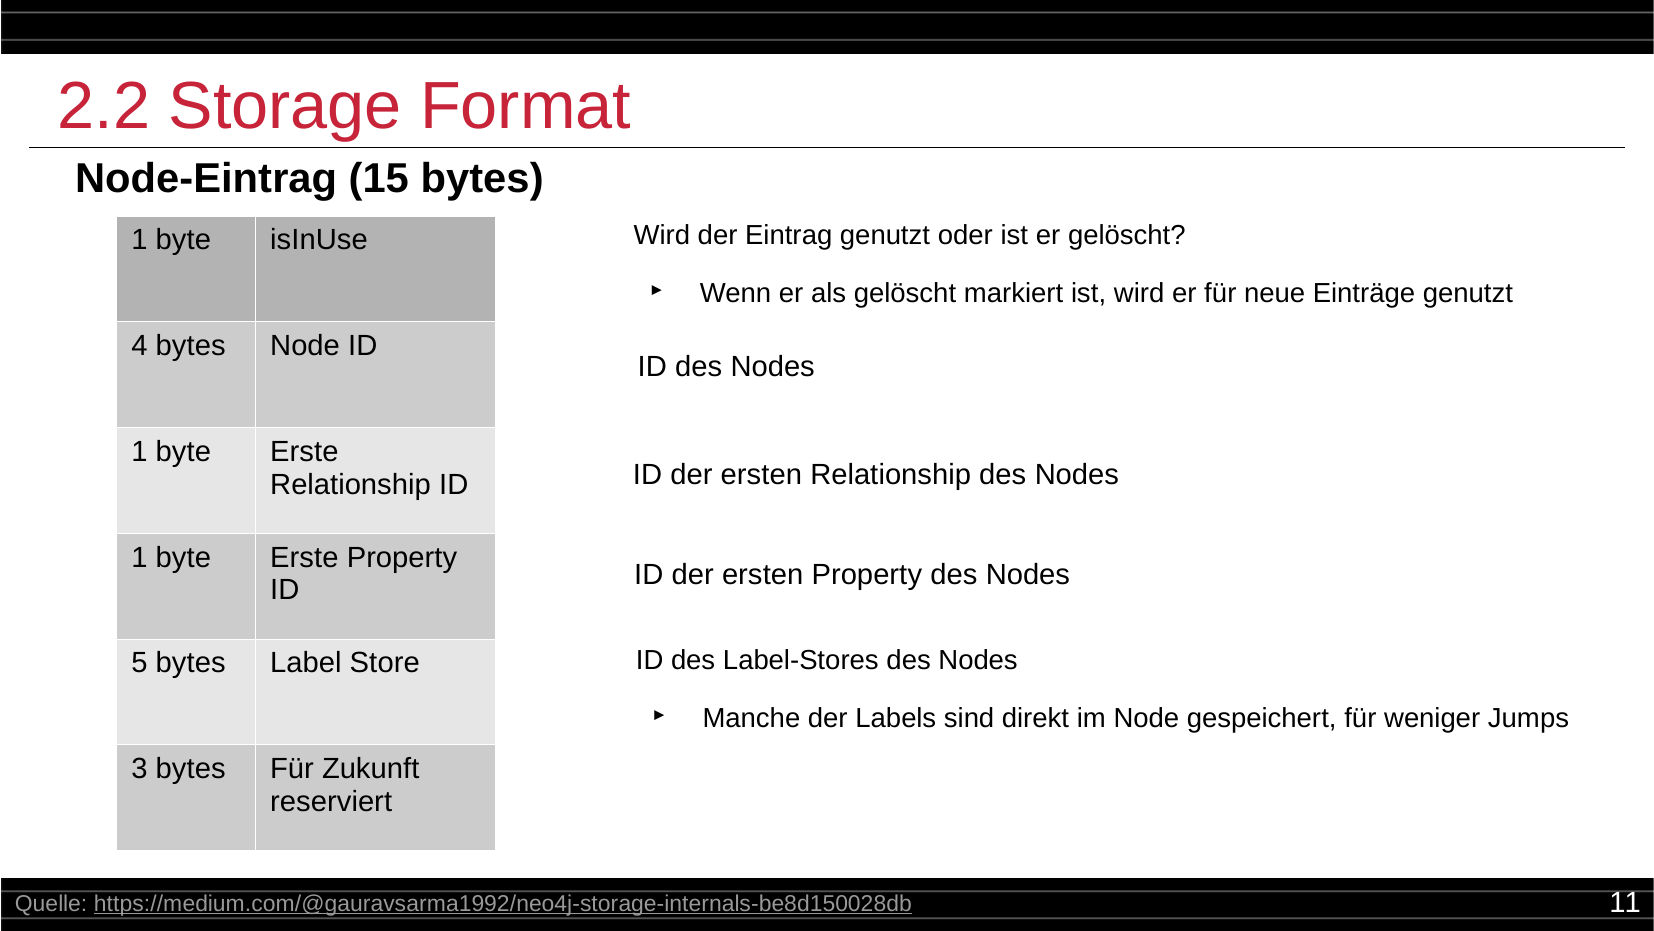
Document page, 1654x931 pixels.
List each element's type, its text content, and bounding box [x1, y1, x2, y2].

table_cell 1 byte [117, 534, 255, 639]
picture [1, 878, 1654, 931]
table_cell 5 bytes [117, 640, 255, 744]
table_header 1 byte [117, 217, 255, 321]
text_box Node-Eintrag (15 bytes) [36, 147, 583, 210]
table_cell 4 bytes [117, 322, 255, 427]
table_cell 3 bytes [117, 745, 255, 850]
table_header isInUse [256, 217, 495, 321]
list Wird der Eintrag genutzt oder ist er gelöscht? Wenn er als gelöscht markiert ist, wird er für neue Einträge genutzt [566, 219, 1575, 311]
text_box Quelle: https://medium.com/@gauravsarma1992/neo4j-storage-internals-be8d150028db [0, 883, 1329, 931]
list ID der ersten Relationship des Nodes [562, 457, 1570, 510]
table_cell 1 byte [117, 428, 255, 533]
title 2.2 Storage Format [57, 63, 1547, 147]
table_cell Erste Property ID [256, 534, 495, 639]
list ID des Nodes [566, 349, 1575, 403]
table_cell Node ID [256, 322, 495, 427]
picture [1, 0, 1654, 54]
table_cell Erste Relationship ID [256, 428, 495, 533]
list ID der ersten Property des Nodes [563, 558, 1571, 611]
list ID des Label-Stores des Nodes Manche der Labels sind direkt im Node gespeichert, für weniger Jumps [569, 644, 1577, 736]
table_cell Label Store [256, 640, 495, 744]
table_cell Für Zukunft reserviert [256, 745, 495, 850]
